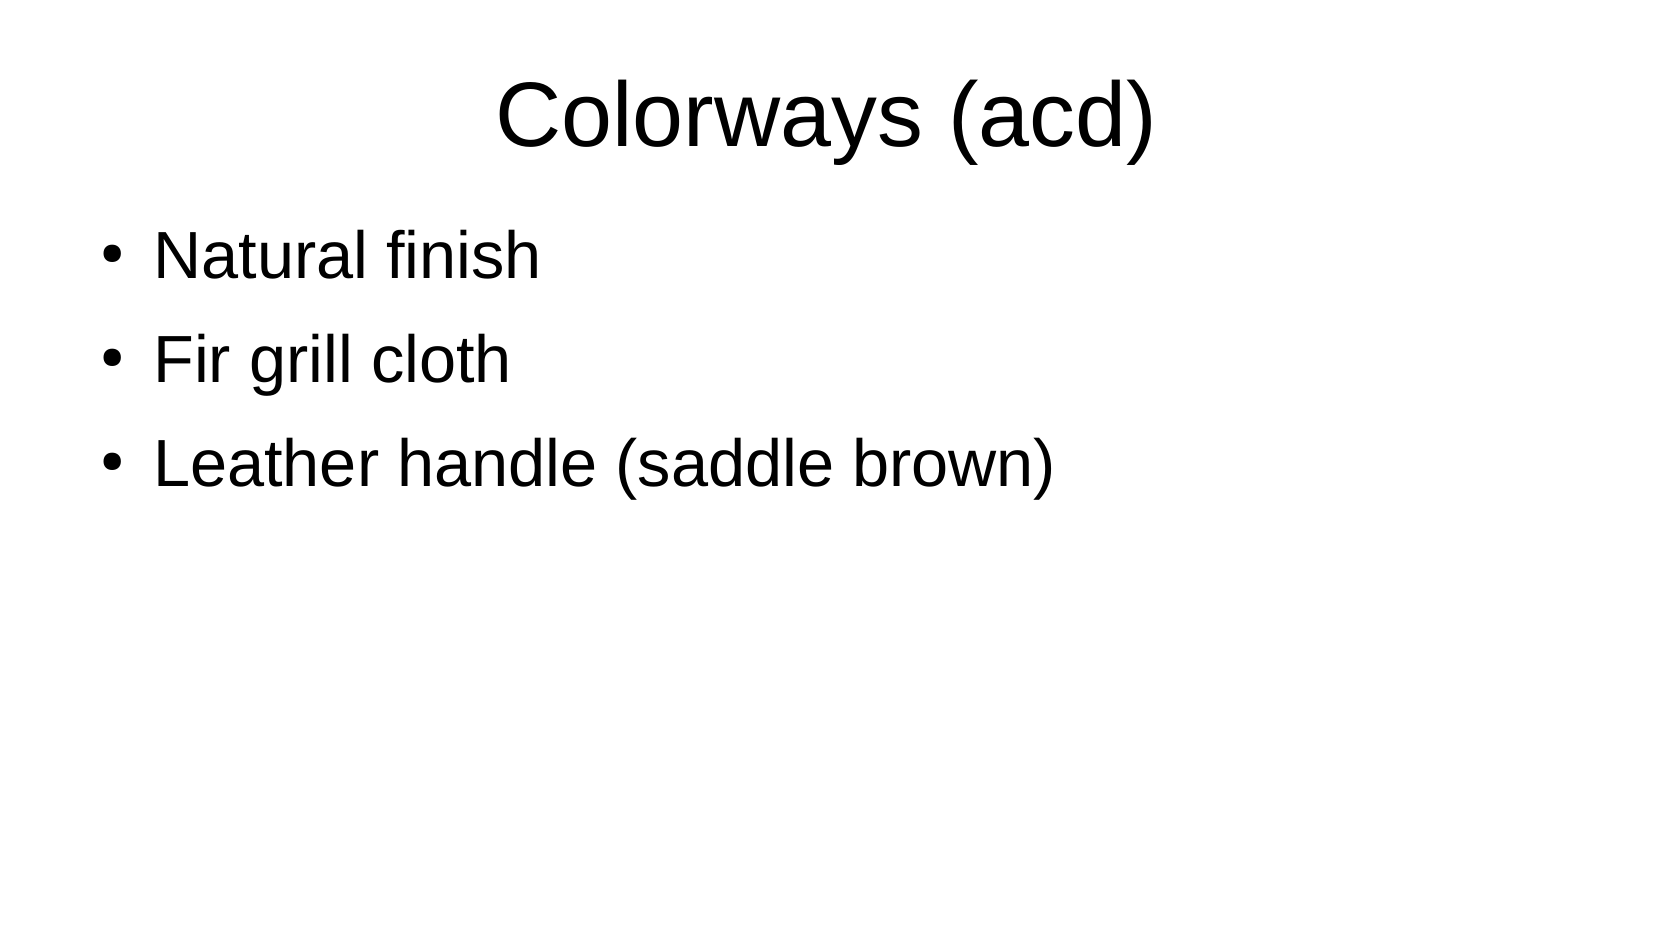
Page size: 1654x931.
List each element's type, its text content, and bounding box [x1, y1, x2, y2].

list Natural finish Fir grill cloth Leather handle (saddle brown) [82, 217, 1571, 758]
title Colorways (acd) [82, 37, 1571, 193]
